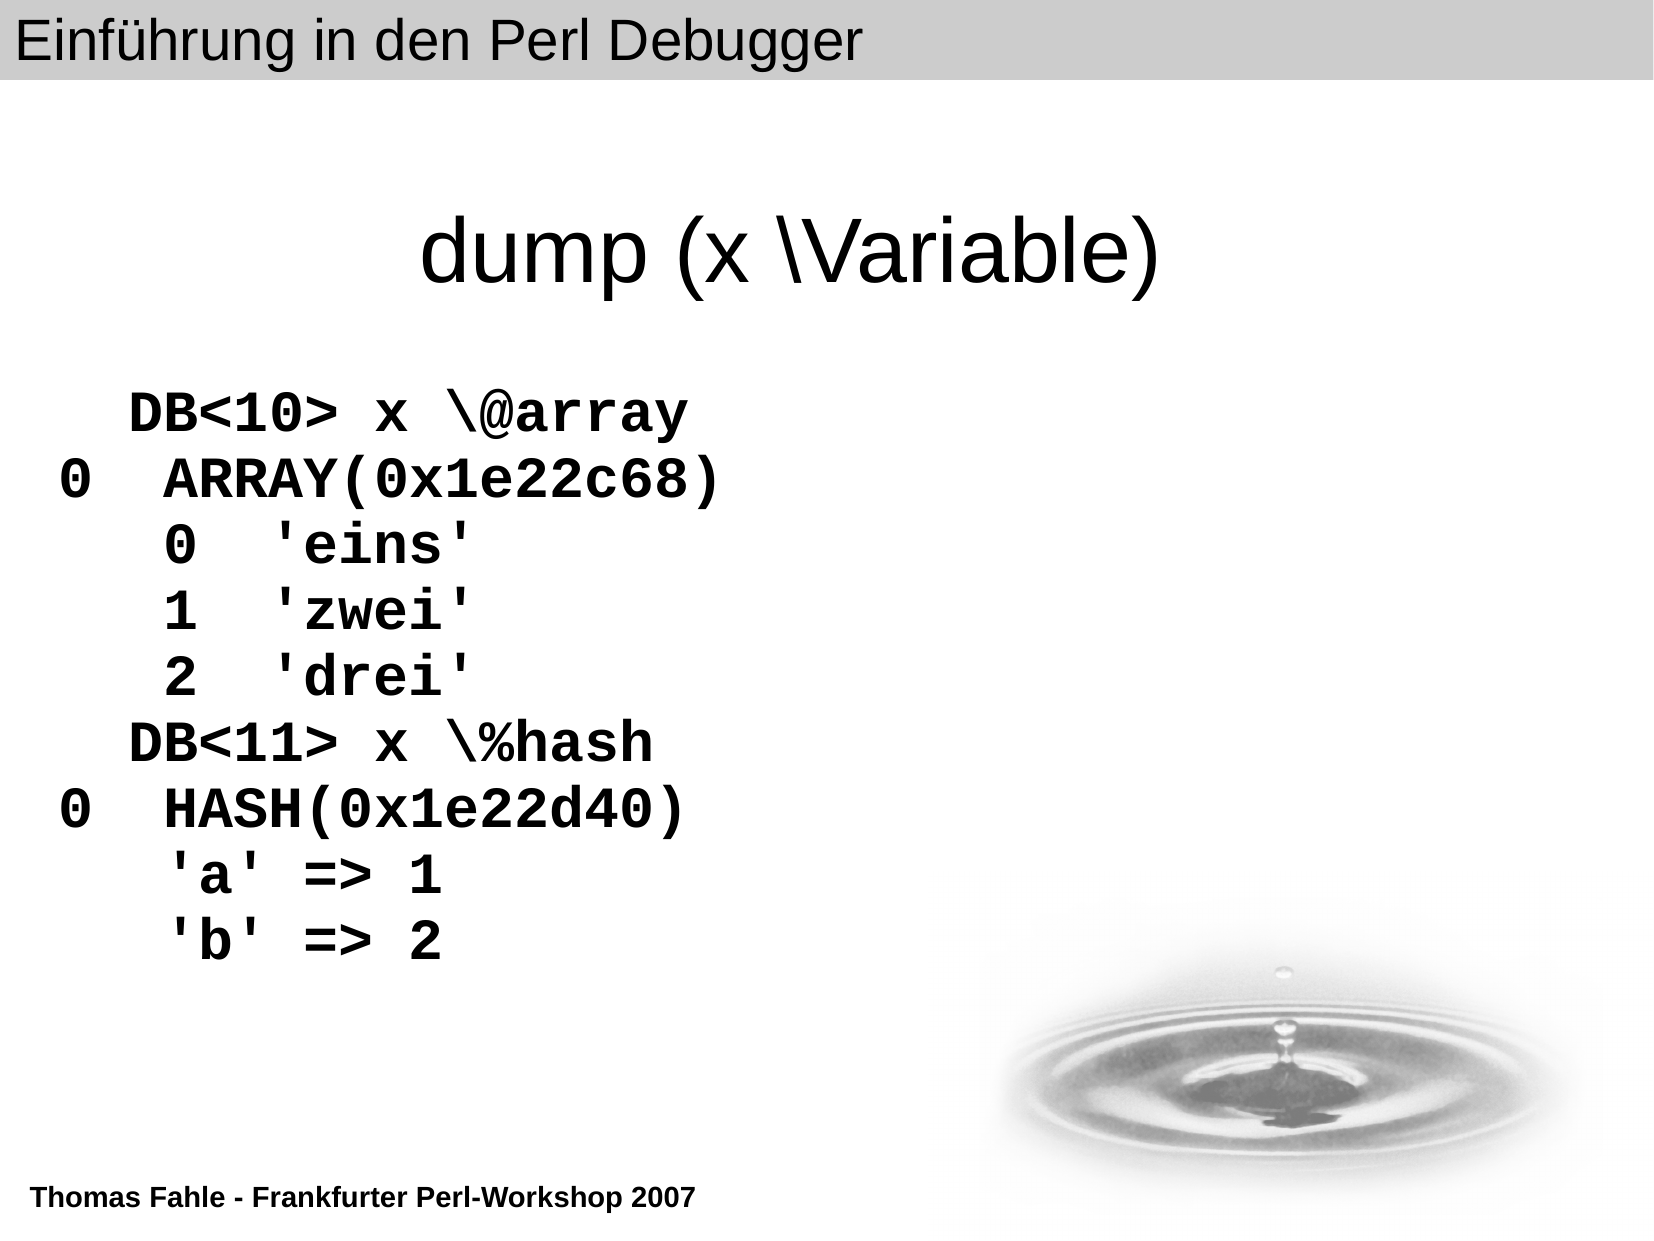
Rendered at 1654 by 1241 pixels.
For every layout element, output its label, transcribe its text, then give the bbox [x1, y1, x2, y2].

subtitle DB<10> x \@array 0 ARRAY(0x1e22c68) 0 'eins' 1 'zwei' 2 'drei' DB<11> x \%hash 0 HASH(0x1e22d40) 'a' => 1 'b' => 2 [59, 383, 1548, 982]
picture [0, 80, 1654, 1241]
title dump (x \Variable) [47, 154, 1536, 347]
